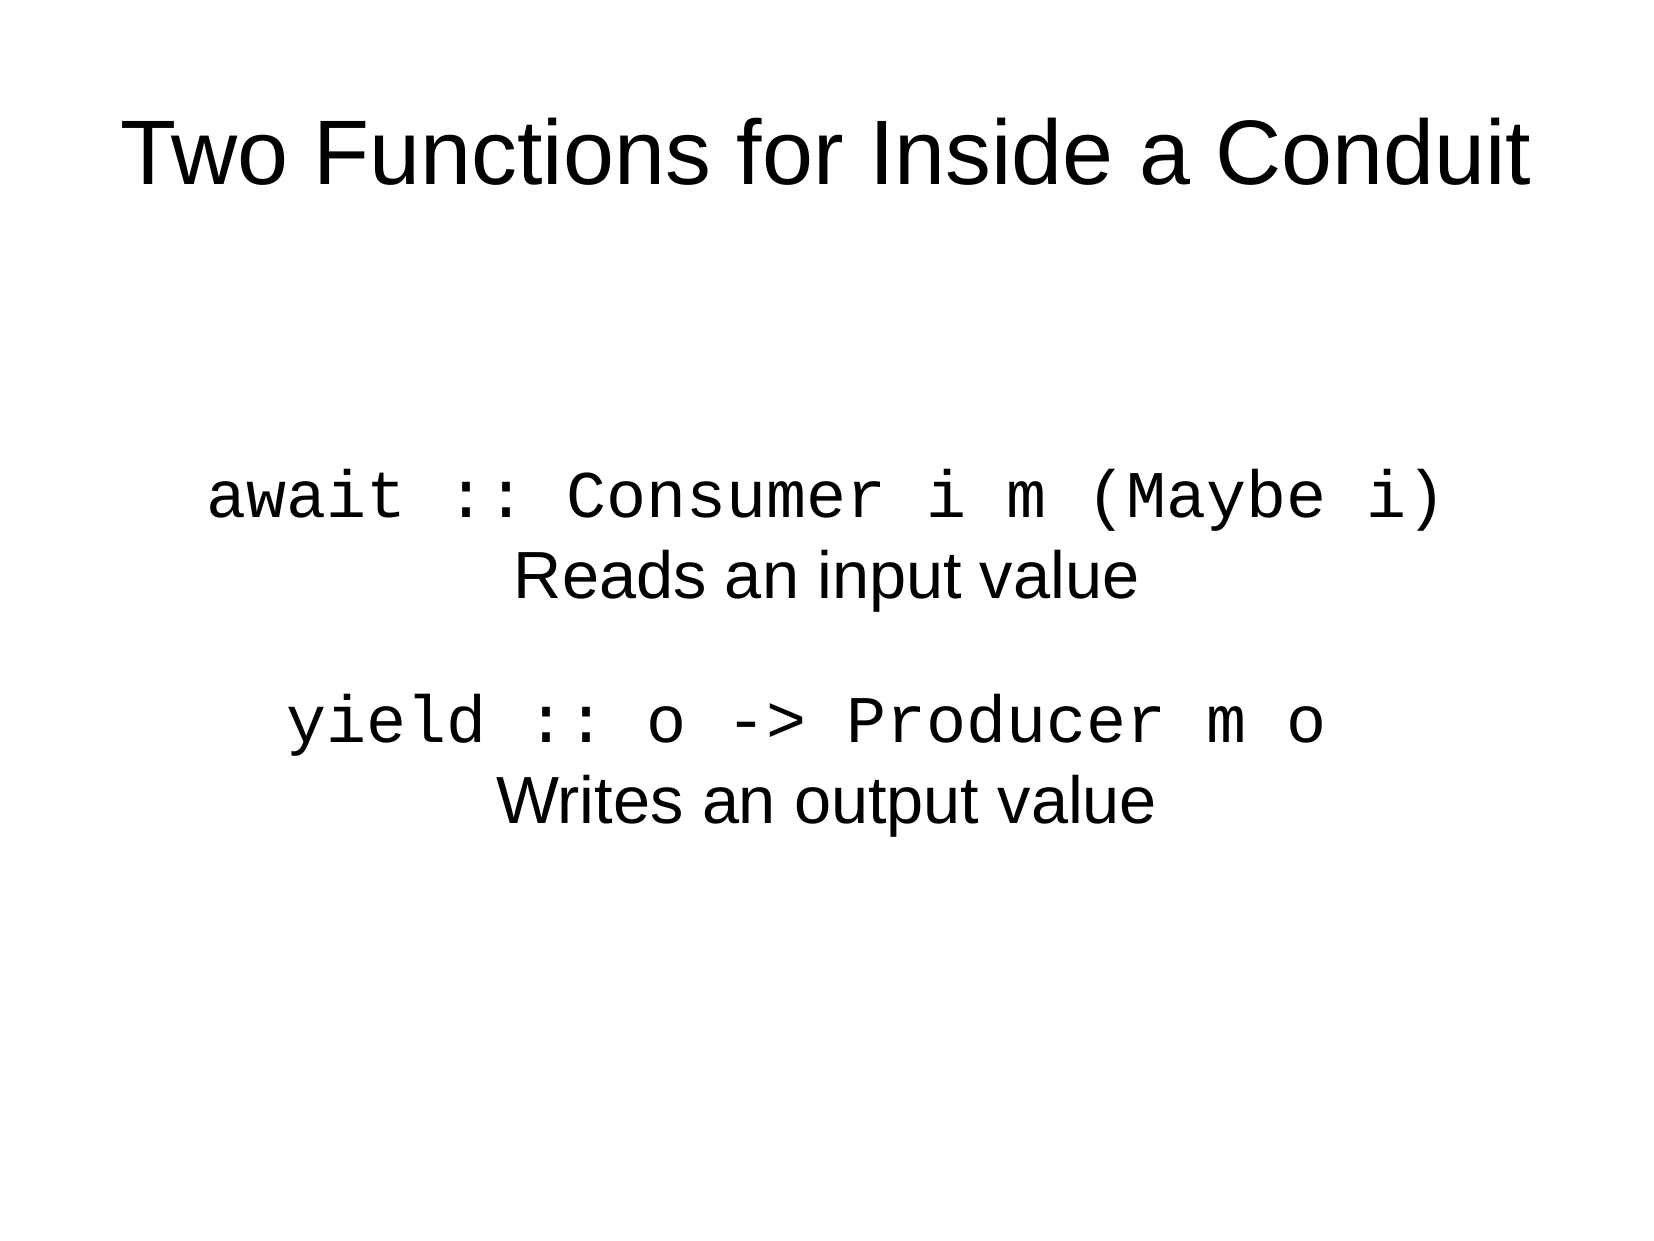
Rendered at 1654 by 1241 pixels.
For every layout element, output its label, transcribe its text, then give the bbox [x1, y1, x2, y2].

title Two Functions for Inside a Conduit [82, 49, 1571, 257]
subtitle await :: Consumer i m (Maybe i) Reads an input value yield :: o -> Producer m o Writes an output value [82, 290, 1571, 1010]
